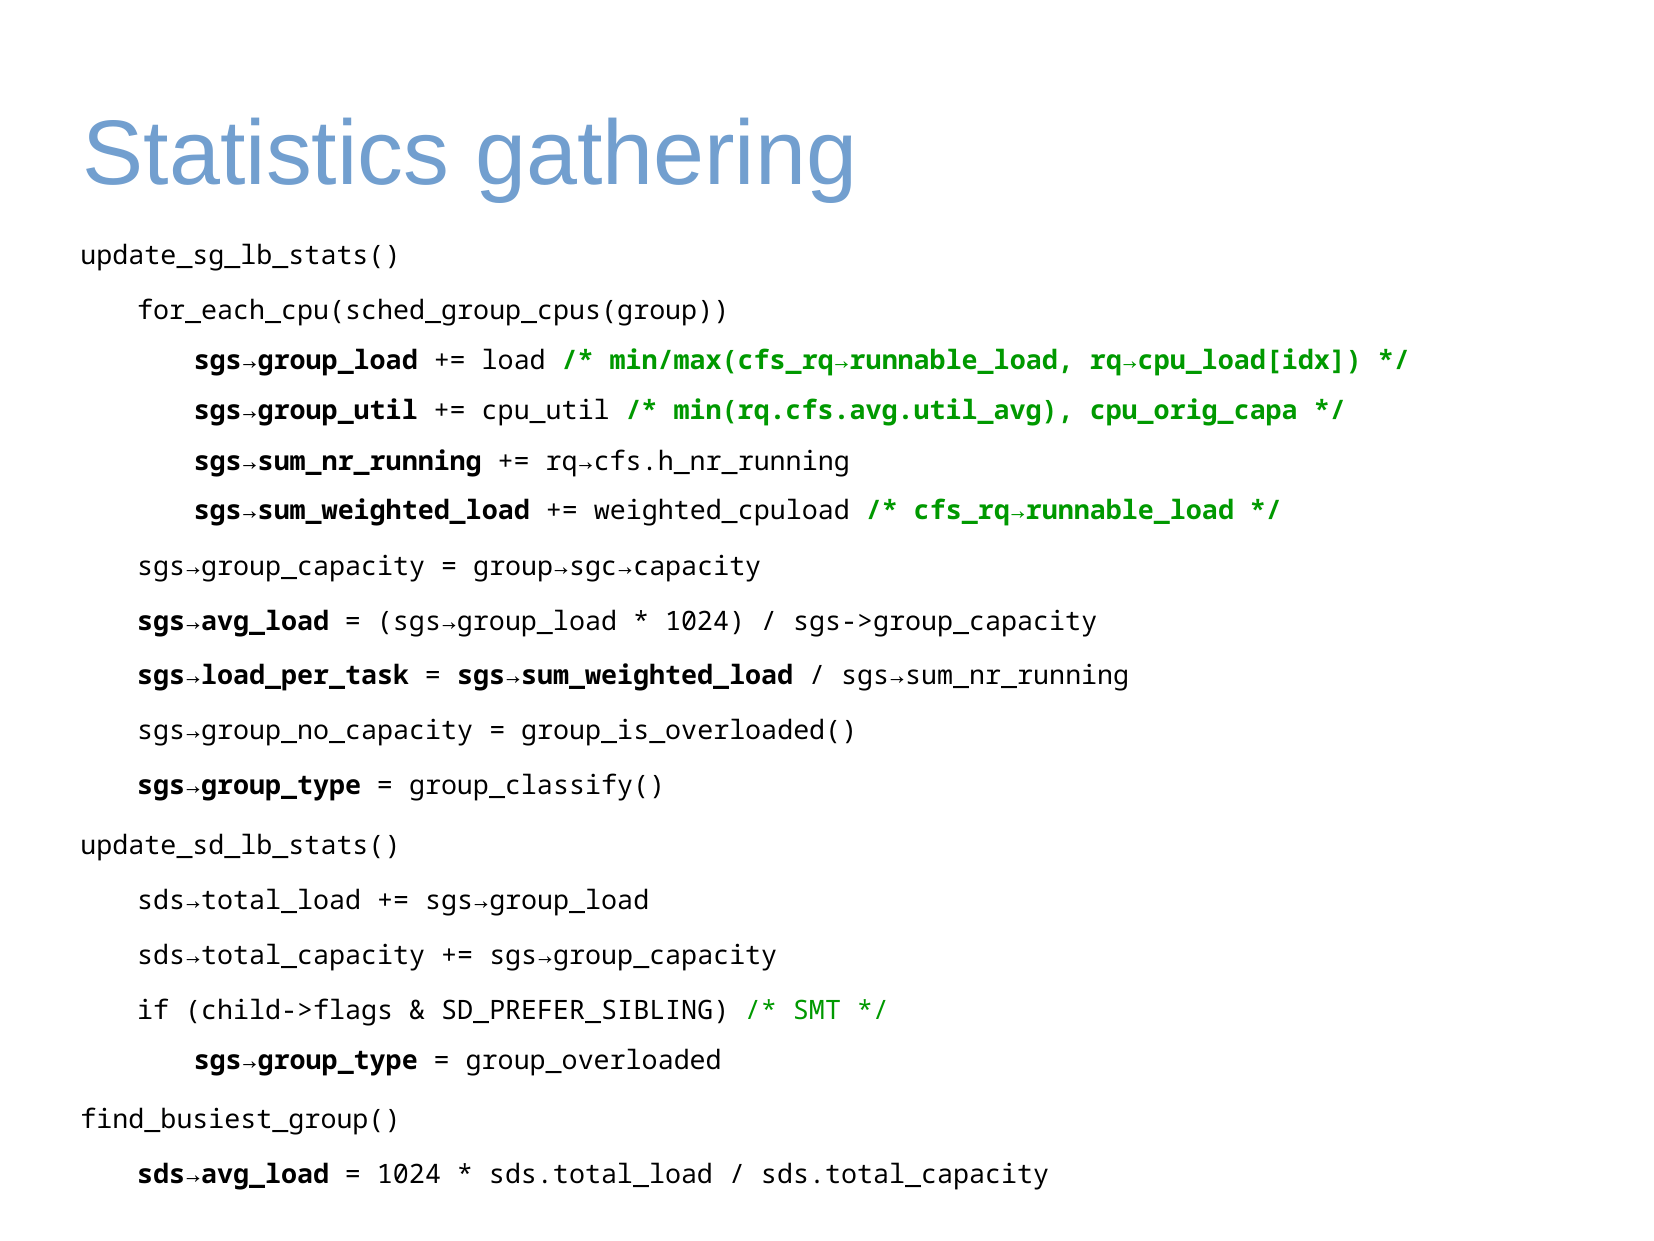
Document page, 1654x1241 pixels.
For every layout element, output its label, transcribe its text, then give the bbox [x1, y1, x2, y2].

list update_sg_lb_stats() for_each_cpu(sched_group_cpus(group)) sgs→group_load += load /* min/max(cfs_rq→runnable_load, rq→cpu_load[idx]) */ sgs→group_util += cpu_util /* min(rq.cfs.avg.util_avg), cpu_orig_capa */ sgs→sum_nr_running += rq→cfs.h_nr_running sgs→sum_weighted_load += weighted_cpuload /* cfs_rq→runnable_load */ sgs→group_capacity = group→sgc→capacity sgs→avg_load = (sgs→group_load * 1024) / sgs->group_capacity sgs→load_per_task = sgs→sum_weighted_load / sgs→sum_nr_running sgs→group_no_capacity = group_is_overloaded() sgs→group_type = group_classify() update_sd_lb_stats() sds→total_load += sgs→group_load sds→total_capacity += sgs→group_capacity if (child->flags & SD_PREFER_SIBLING) /* SMT */ sgs→group_type = group_overloaded find_busiest_group() sds→avg_load = 1024 * sds.total_load / sds.total_capacity [23, 236, 1607, 1196]
title Statistics gathering [82, 49, 1571, 236]
